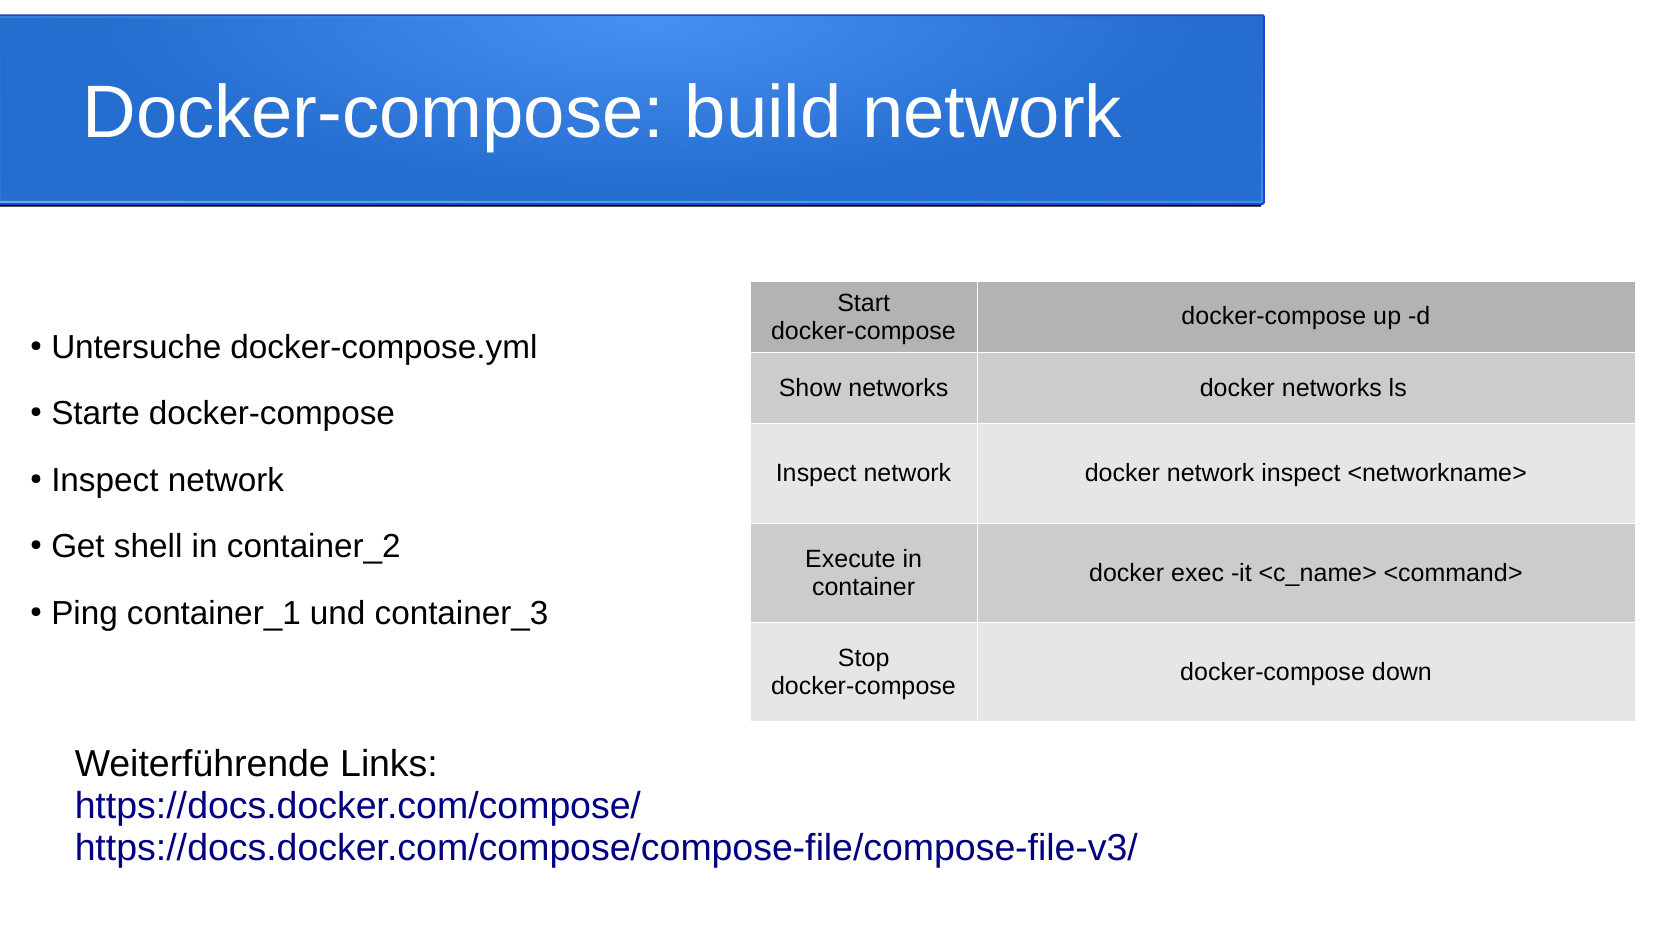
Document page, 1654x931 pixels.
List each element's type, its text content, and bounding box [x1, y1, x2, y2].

title Docker-compose: build network [82, 35, 1235, 189]
table_header Start docker-compose [751, 282, 977, 352]
table_cell docker-compose down [978, 623, 1635, 721]
table_cell docker network inspect <networkname> [978, 424, 1635, 523]
text_box Weiterführende Links: https://docs.docker.com/compose/ https://docs.docker.com/compose/compose-file/compose-file-v3/ [60, 735, 1591, 876]
table_cell Inspect network [751, 424, 977, 523]
table_cell Show networks [751, 353, 977, 423]
table_header docker-compose up -d [978, 282, 1635, 352]
subtitle Untersuche docker-compose.yml Starte docker-compose Inspect network Get shell in container_2 Ping container_1 und container_3 [30, 224, 886, 736]
table_cell docker networks ls [978, 353, 1635, 423]
table_cell docker exec -it <c_name> <command> [978, 524, 1635, 622]
table_cell Stop docker-compose [751, 623, 977, 721]
table_cell Execute in container [751, 524, 977, 622]
